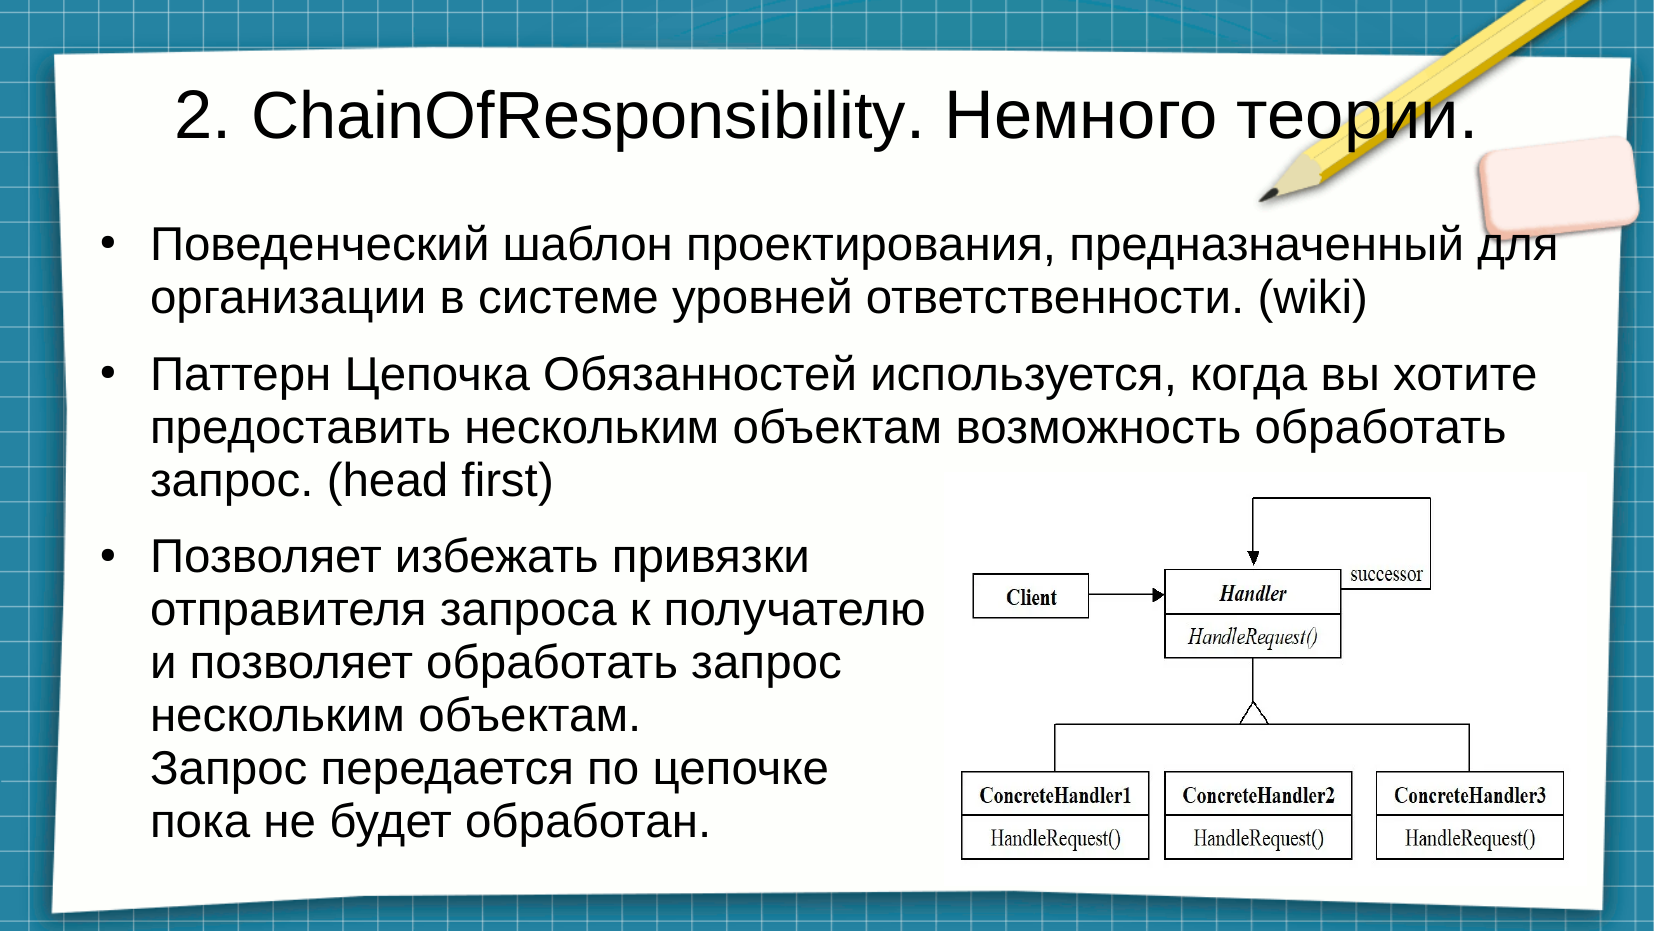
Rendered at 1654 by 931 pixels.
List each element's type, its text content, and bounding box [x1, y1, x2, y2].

picture [0, 0, 1654, 931]
list Поведенческий шаблон проектирования, предназначенный для организации в системе уровней ответственности. (wiki) Паттерн Цепочка Обязанностей используется, когда вы хотите предоставить нескольким объектам возможность обработать запрос. (head first) Позволяет избежать привязки отправителя запроса к получателю и позволяет обработать запрос нескольким объектам. Запрос передается по цепочке пока не будет обработан. [82, 217, 1571, 857]
title 2. ChainOfResponsibility. Немного теории. [82, 37, 1571, 193]
